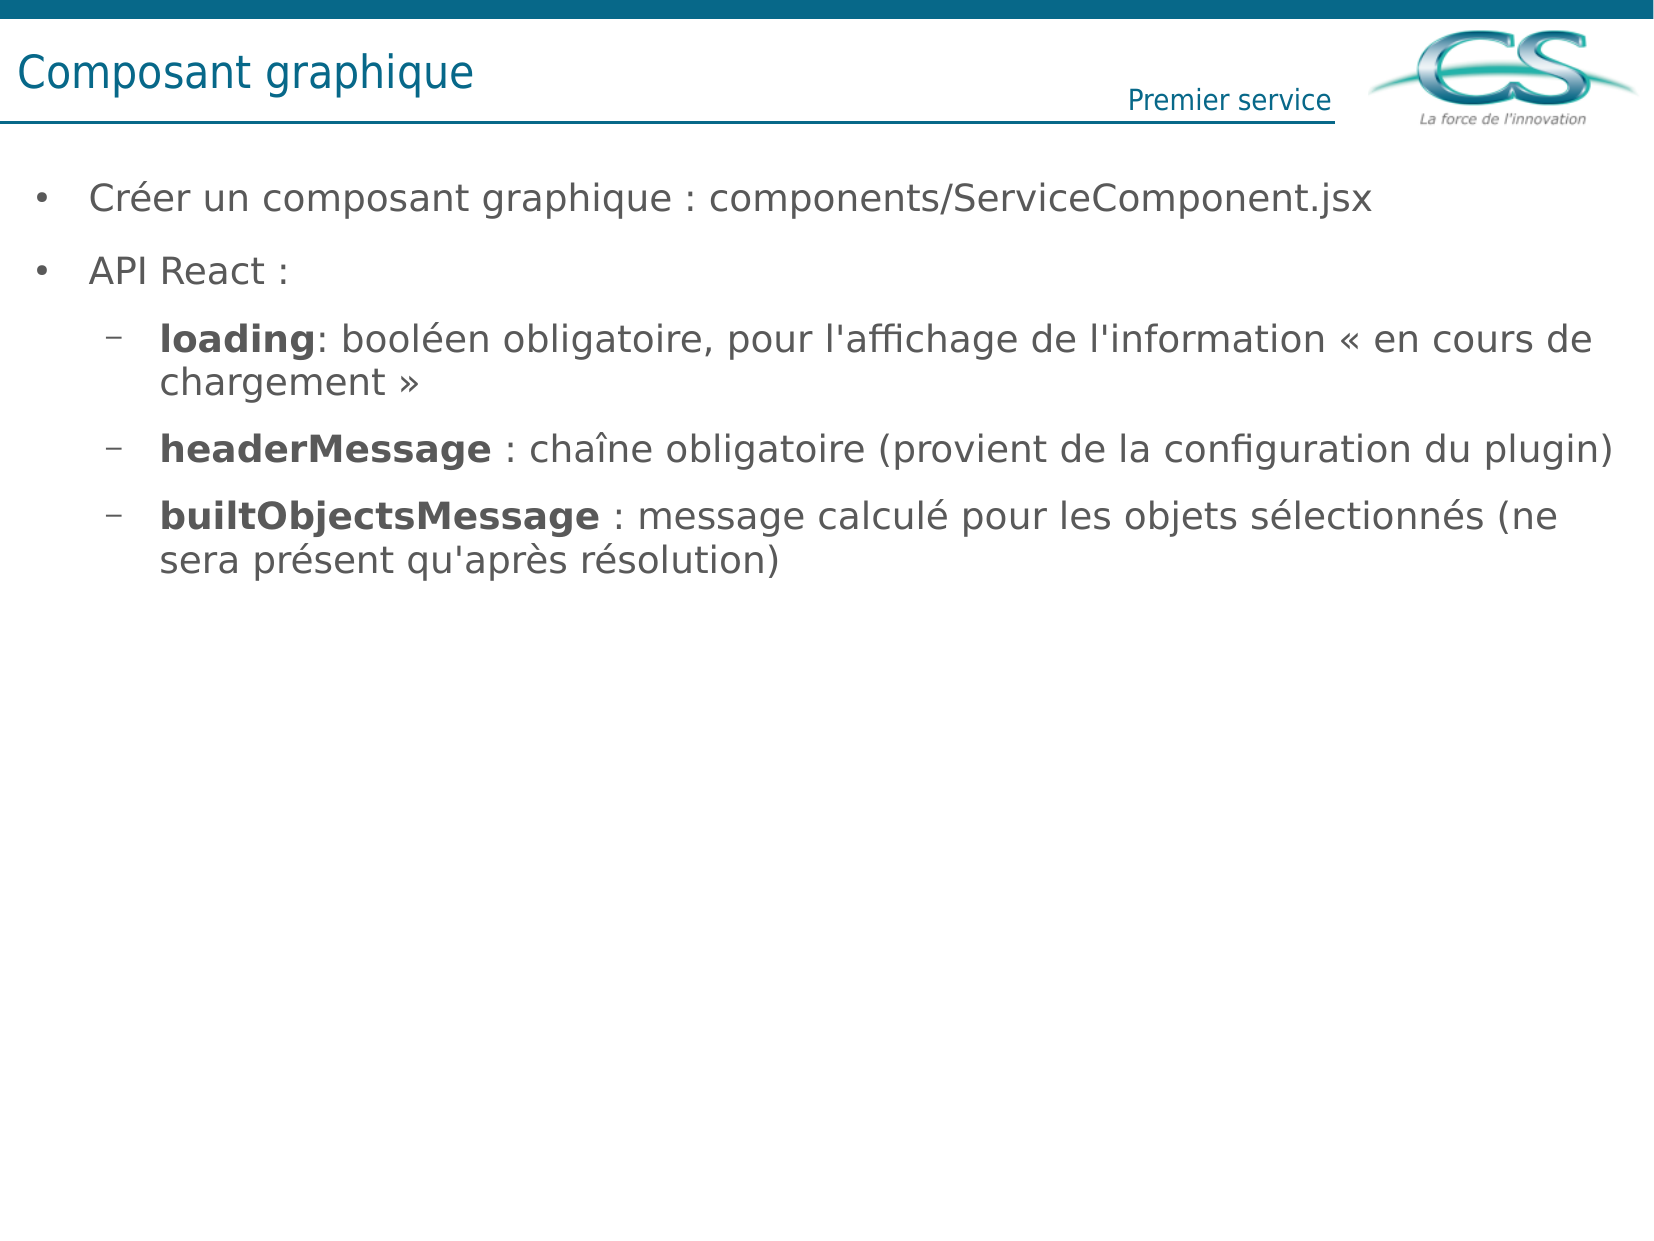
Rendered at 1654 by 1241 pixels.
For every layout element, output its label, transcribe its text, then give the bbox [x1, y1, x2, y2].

title Composant graphique [17, 46, 1368, 106]
list Créer un composant graphique : components/ServiceComponent.jsx API React : loading: booléen obligatoire, pour l'affichage de l'information « en cours de chargement » headerMessage : chaîne obligatoire (provient de la configuration du plugin) builtObjectsMessage : message calculé pour les objets sélectionnés (ne sera présent qu'après résolution) [17, 177, 1630, 1217]
picture [1368, 28, 1642, 128]
text_box Premier service [1116, 71, 1359, 164]
